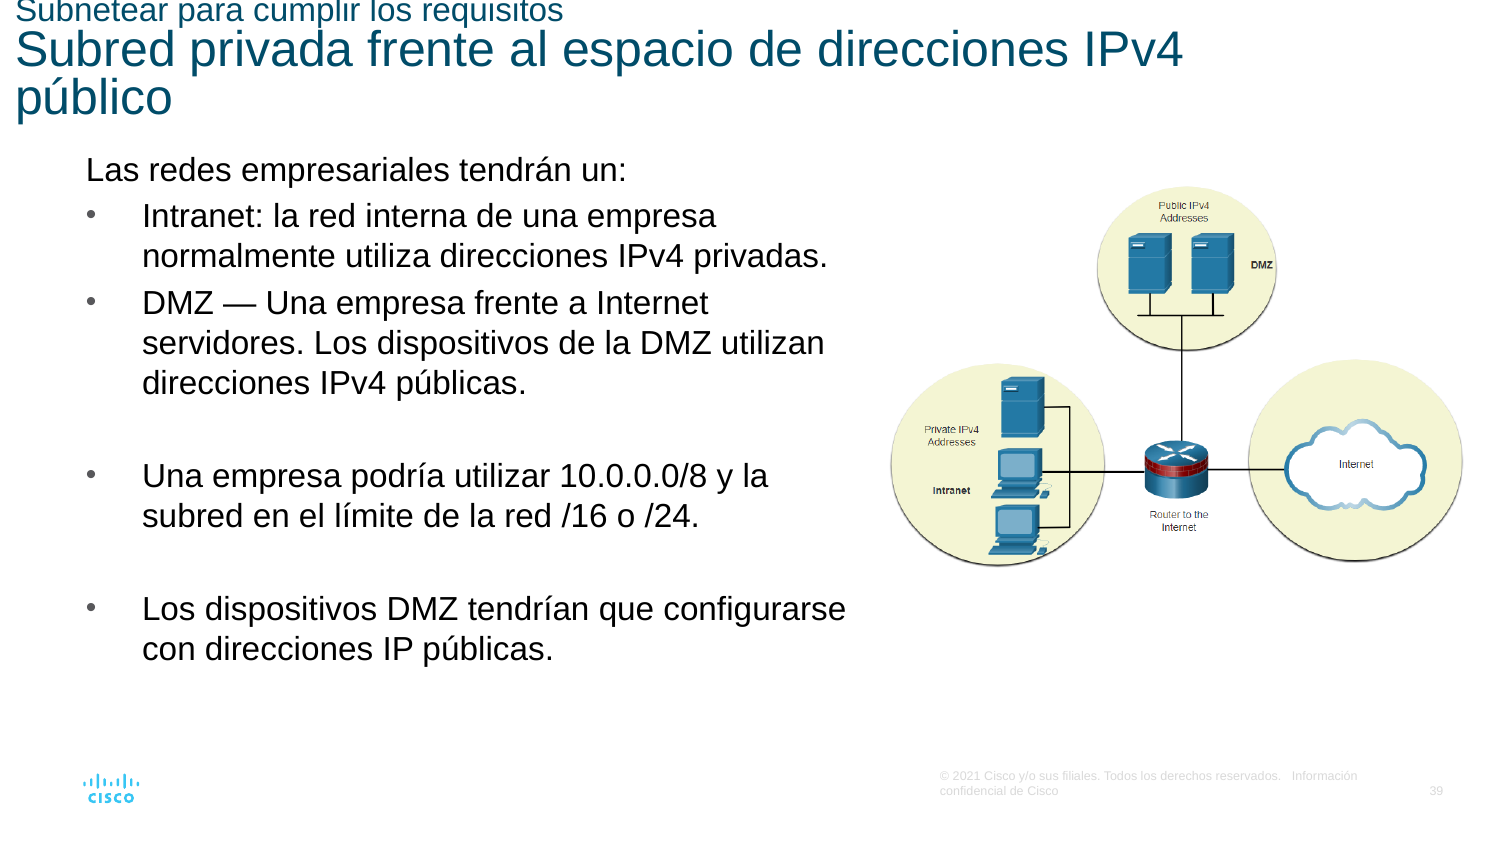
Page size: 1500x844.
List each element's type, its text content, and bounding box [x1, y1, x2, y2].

picture [881, 183, 1470, 576]
list Las redes empresariales tendrán un: Intranet: la red interna de una empresa normalmente utiliza direcciones IPv4 privadas. DMZ — Una empresa frente a Internet servidores. Los dispositivos de la DMZ utilizan direcciones IPv4 públicas. Una empresa podría utilizar 10.0.0.0/8 y la subred en el límite de la red /16 o /24. Los dispositivos DMZ tendrían que configurarse con direcciones IP públicas. [70, 140, 889, 645]
title Subnetear para cumplir los requisitos Subred privada frente al espacio de direcciones IPv4 público [0, 0, 1369, 121]
